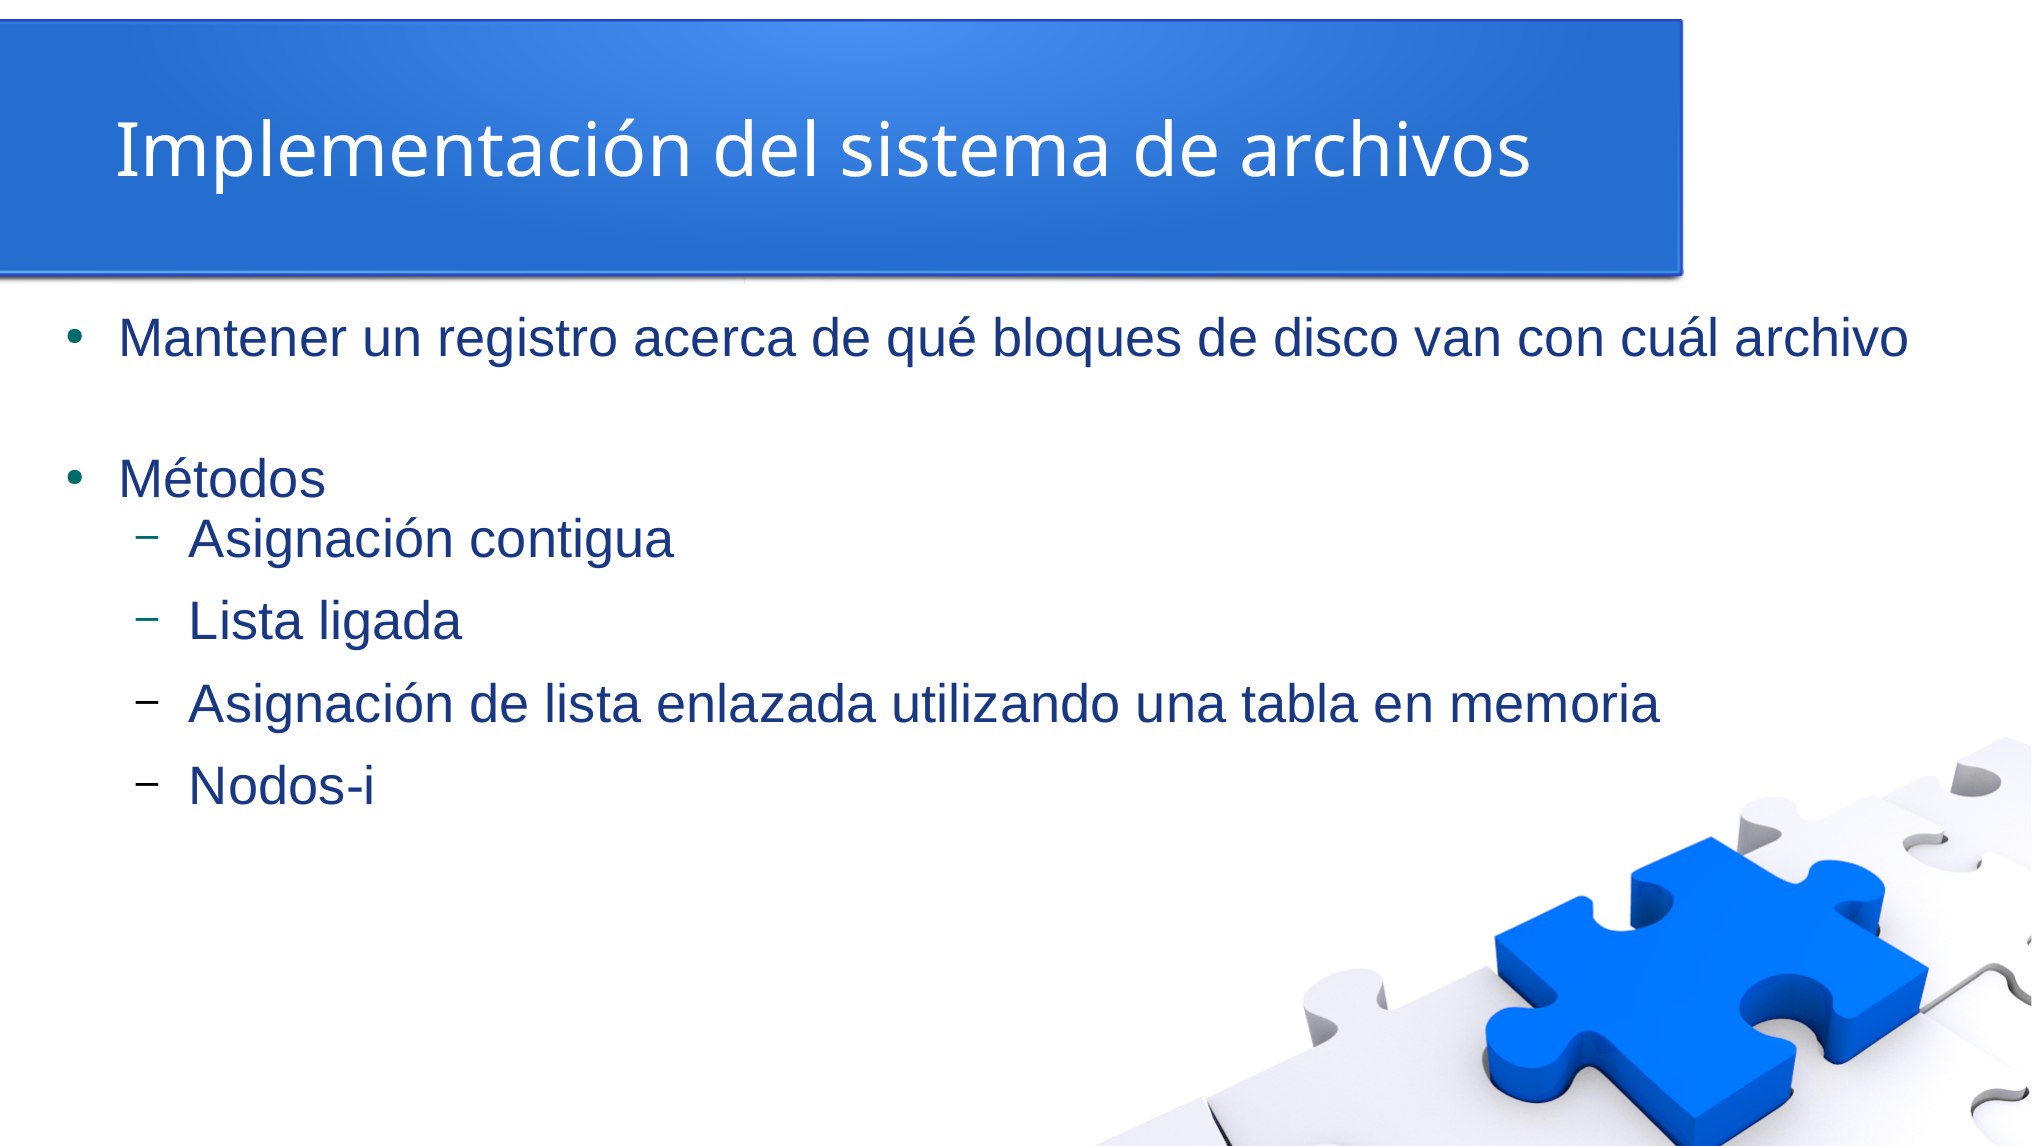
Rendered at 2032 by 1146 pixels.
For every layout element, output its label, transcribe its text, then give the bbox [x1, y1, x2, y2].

title Implementación del sistema de archivos [42, 51, 1607, 243]
picture [0, 19, 1689, 284]
list Mantener un registro acerca de qué bloques de disco van con cuál archivo Métodos Asignación contigua Lista ligada Asignación de lista enlazada utilizando una tabla en memoria Nodos-i [47, 307, 1961, 1075]
picture [1071, 605, 2032, 1146]
